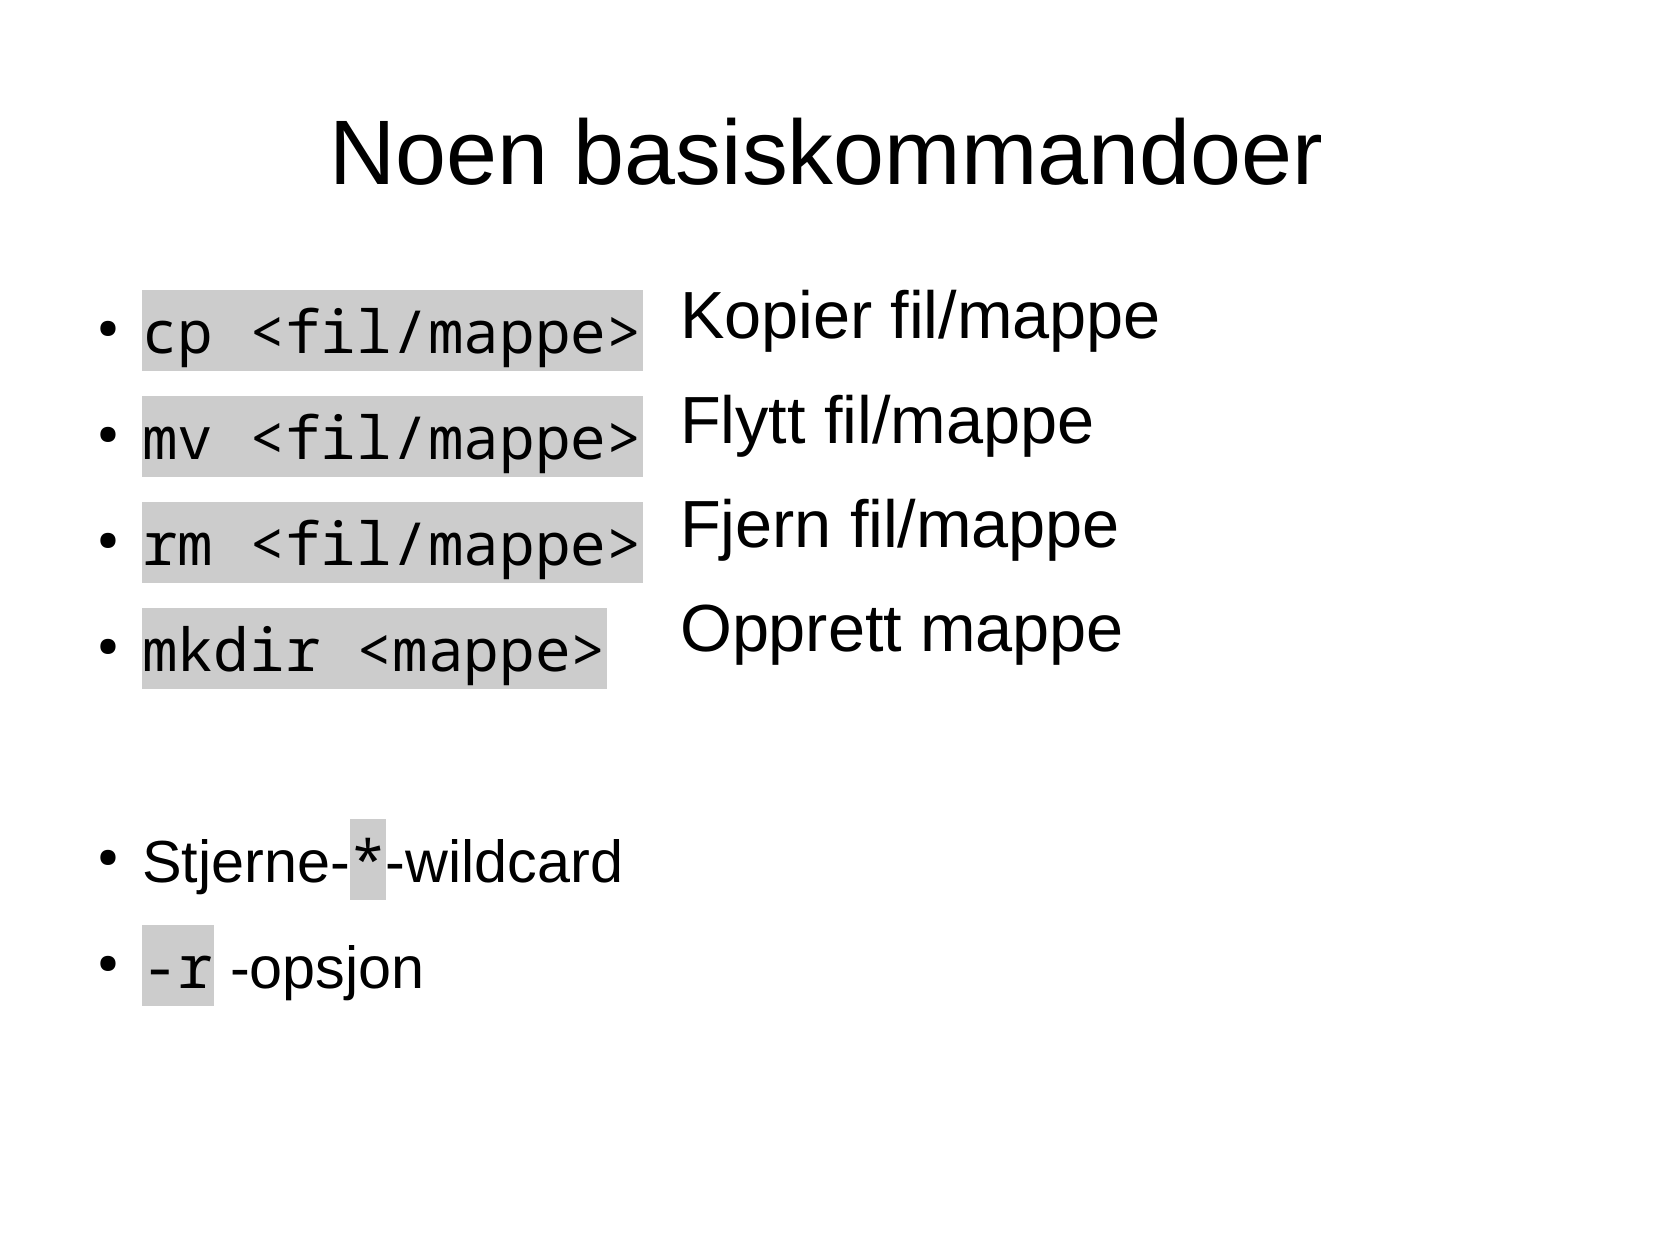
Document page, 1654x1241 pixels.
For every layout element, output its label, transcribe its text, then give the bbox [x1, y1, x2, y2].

title Noen basiskommandoer [82, 49, 1571, 257]
list cp <fil/mappe> mv <fil/mappe> rm <fil/mappe> mkdir <mappe> Stjerne-*-wildcard -r -opsjon [82, 290, 809, 1010]
list Kopier fil/mappe Flytt fil/mappe Fjern fil/mappe Opprett mappe [679, 278, 1654, 998]
